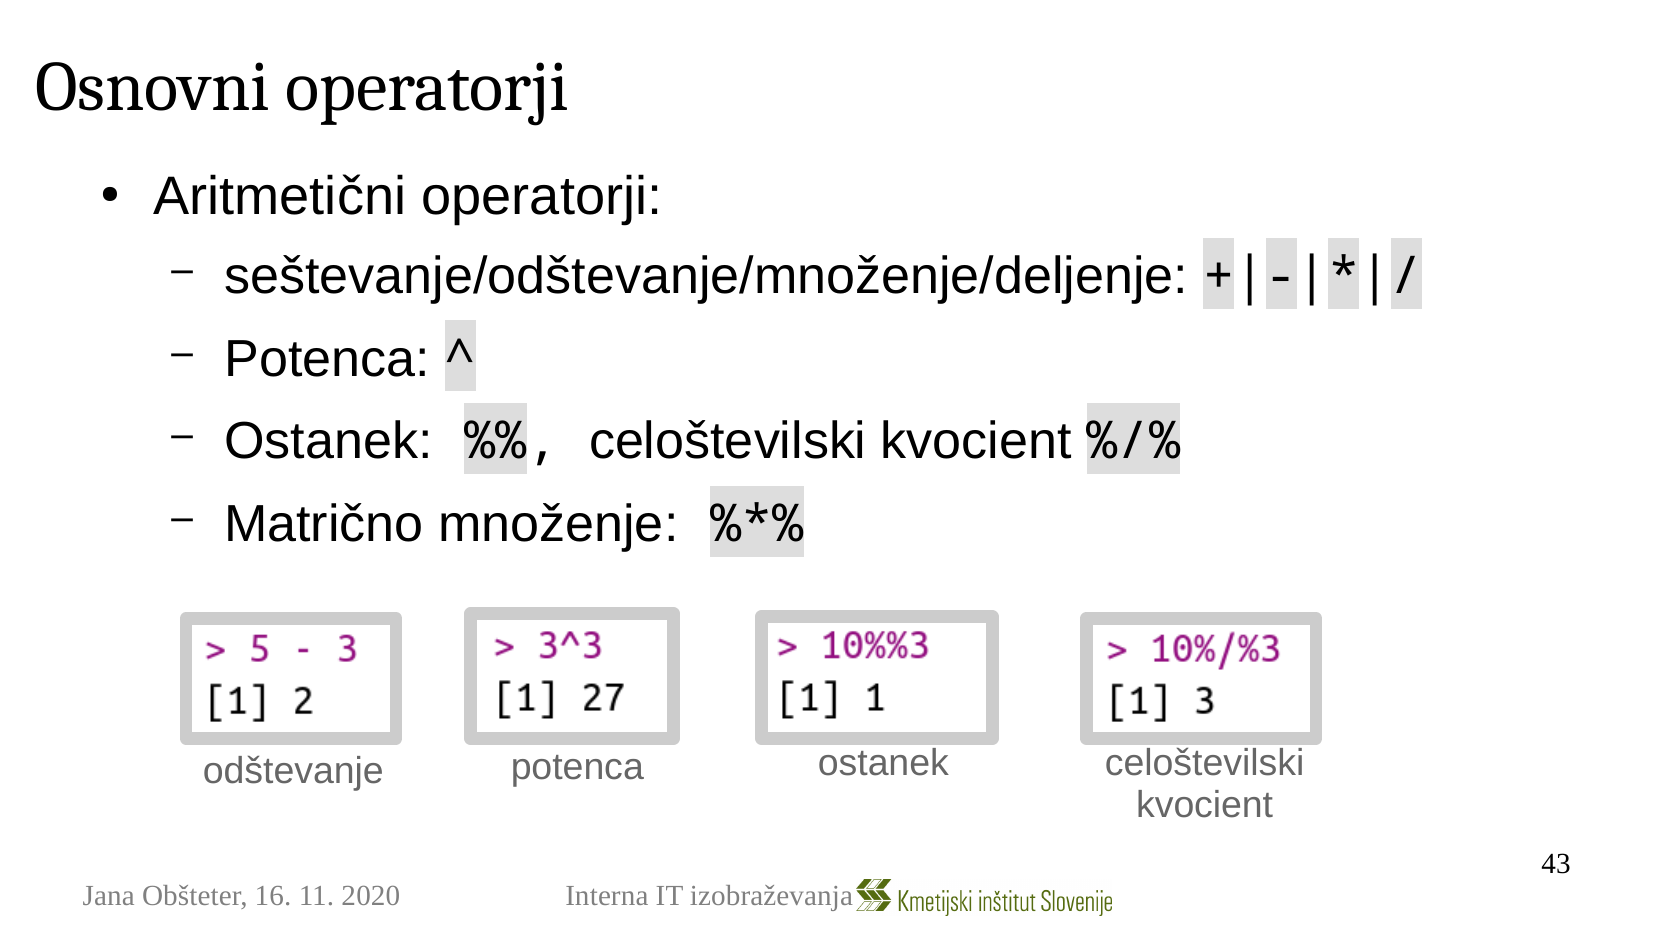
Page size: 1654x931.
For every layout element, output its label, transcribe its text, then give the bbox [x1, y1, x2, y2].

text_box celoštevilski kvocient [1080, 734, 1329, 834]
list Aritmetični operatorji: seštevanje/odštevanje/množenje/deljenje: +|-|*|/ Potenca: ^ Ostanek: %%, celoštevilski kvocient %/% Matrično množenje: %*% [82, 165, 1619, 827]
text_box odštevanje [188, 742, 402, 800]
picture [1092, 624, 1310, 733]
picture [856, 879, 1112, 916]
title Osnovni operatorji [35, 21, 1524, 154]
text_box potenca [496, 738, 662, 796]
picture [192, 624, 390, 733]
text_box ostanek [803, 734, 969, 792]
picture [767, 622, 987, 733]
picture [476, 619, 668, 733]
